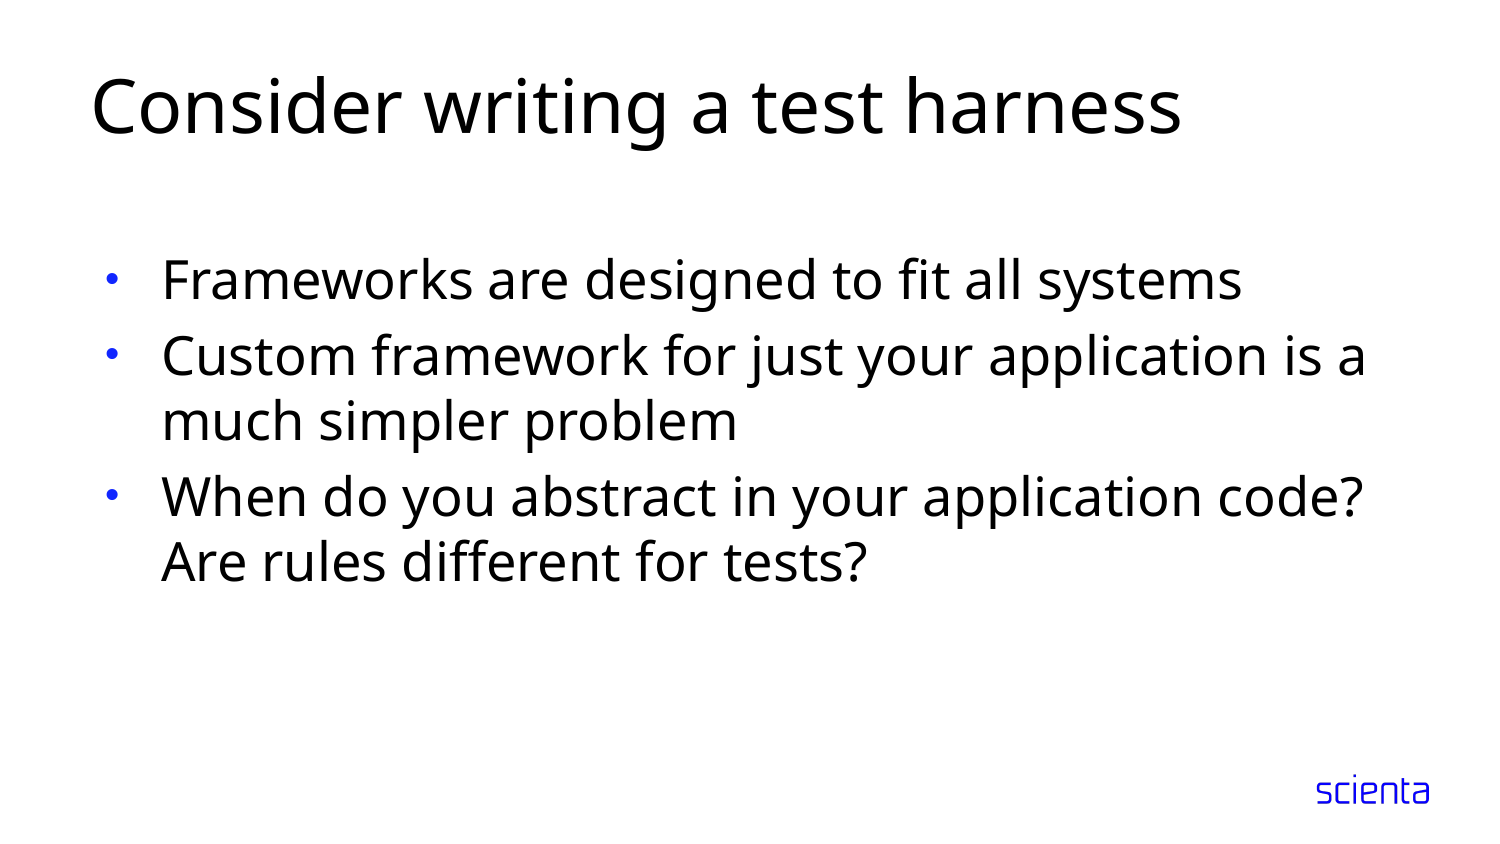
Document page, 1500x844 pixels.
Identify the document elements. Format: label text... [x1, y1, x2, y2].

title Consider writing a test harness [75, 33, 1425, 175]
picture [1313, 796, 1432, 806]
list Frameworks are designed to fit all systems Custom framework for just your application is a much simpler problem When do you abstract in your application code? Are rules different for tests? [90, 238, 1441, 796]
